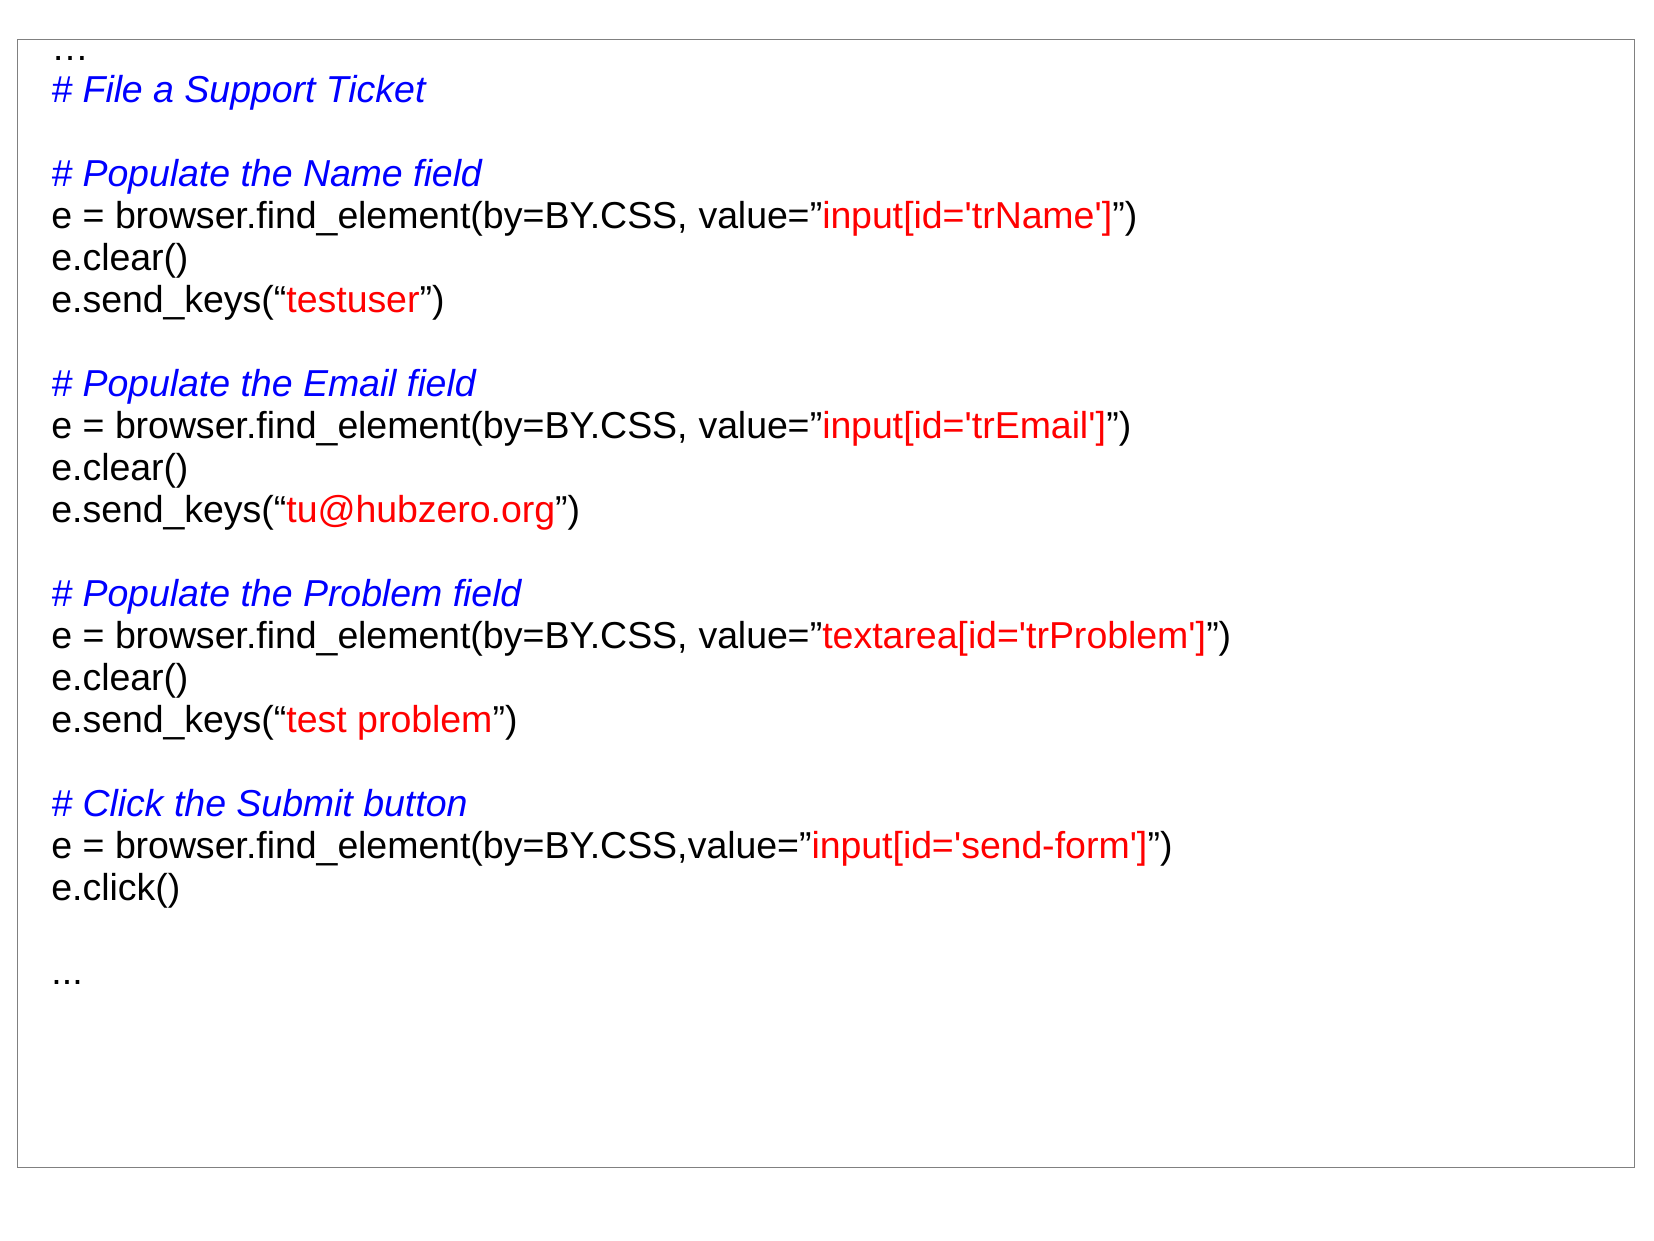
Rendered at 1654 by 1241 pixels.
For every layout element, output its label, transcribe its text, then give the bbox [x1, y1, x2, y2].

text_box … # File a Support Ticket # Populate the Name field e = browser.find_element(by=BY.CSS, value=”input[id='trName']”) e.clear() e.send_keys(“testuser”) # Populate the Email field e = browser.find_element(by=BY.CSS, value=”input[id='trEmail']”) e.clear() e.send_keys(“tu@hubzero.org”) # Populate the Problem field e = browser.find_element(by=BY.CSS, value=”textarea[id='trProblem']”) e.clear() e.send_keys(“test problem”) # Click the Submit button e = browser.find_element(by=BY.CSS,value=”input[id='send-form']”) e.click() ... [36, 19, 1635, 1085]
text_box [17, 39, 1635, 1168]
